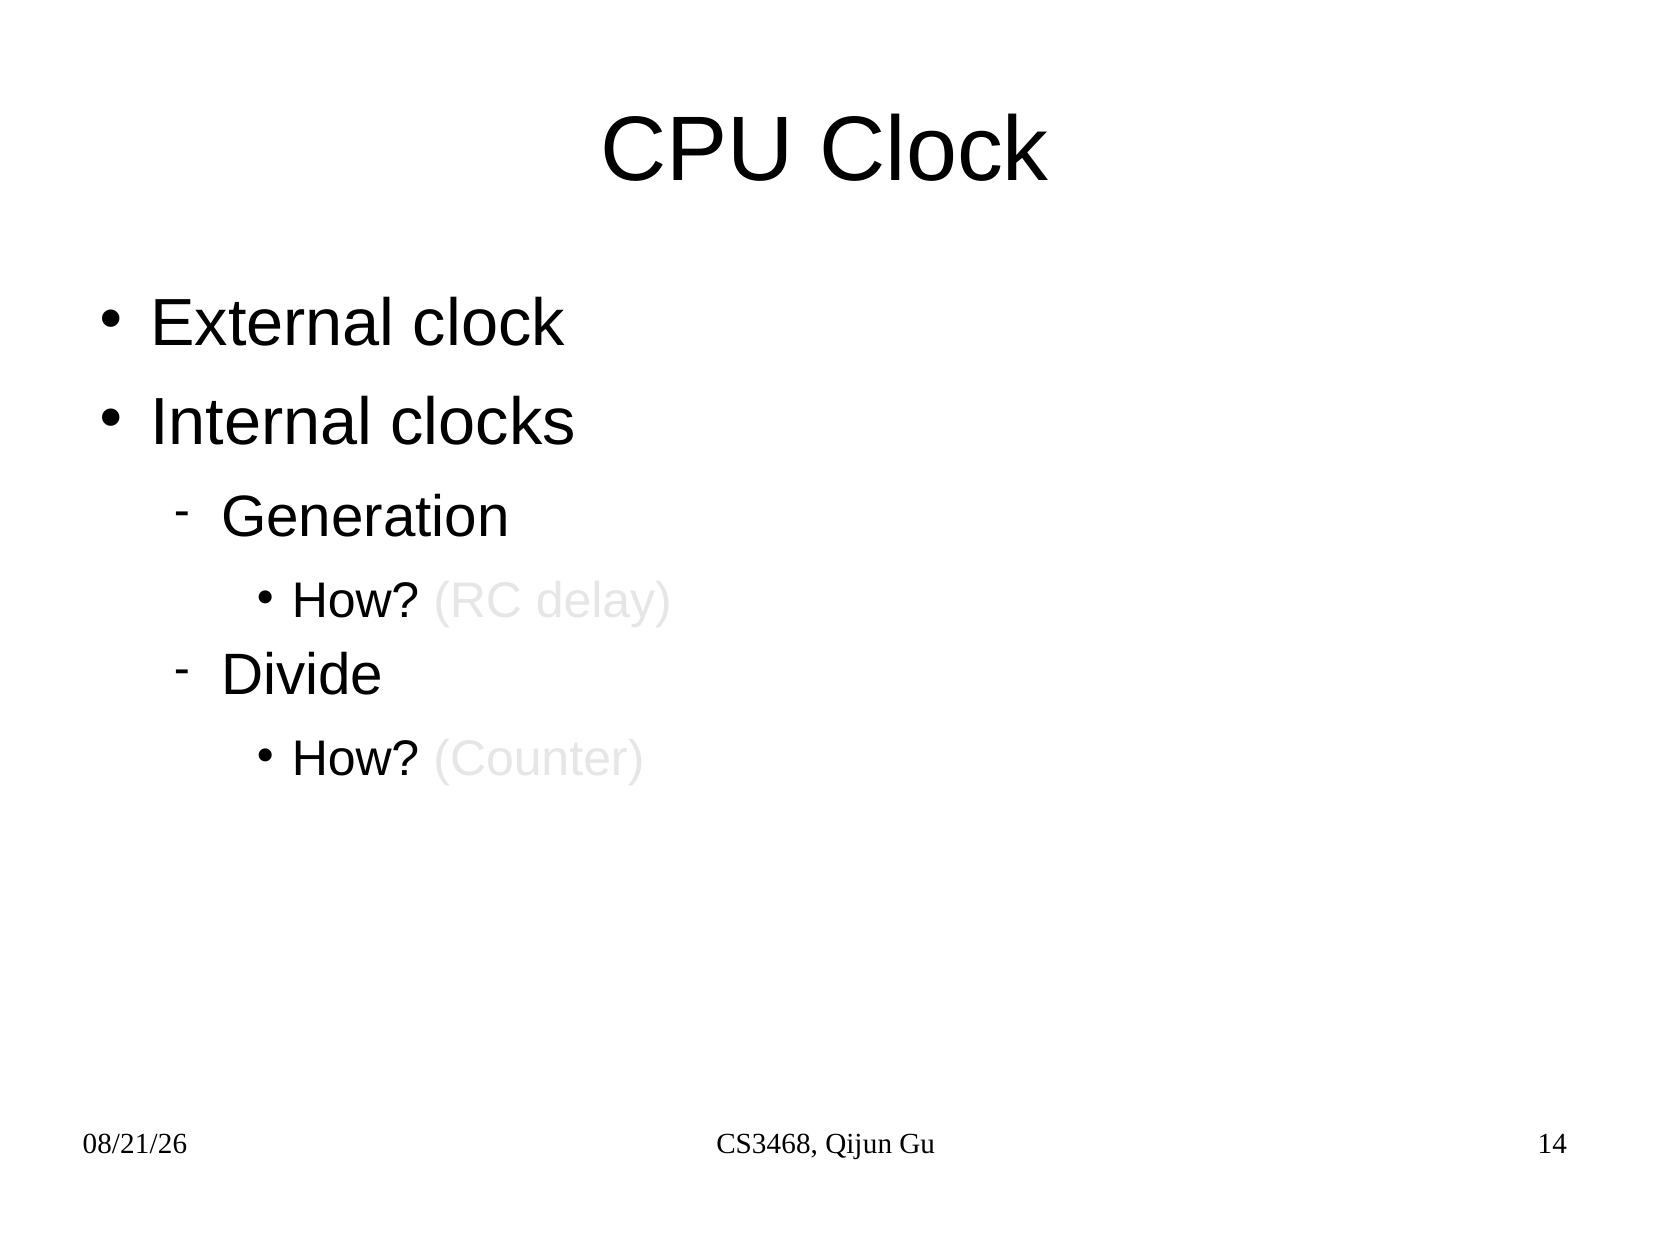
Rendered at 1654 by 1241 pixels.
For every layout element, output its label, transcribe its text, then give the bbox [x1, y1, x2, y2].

list External clock Internal clocks Generation How? (RC delay) Divide How? (Counter) [82, 290, 1568, 1092]
title CPU Clock [82, 56, 1568, 247]
